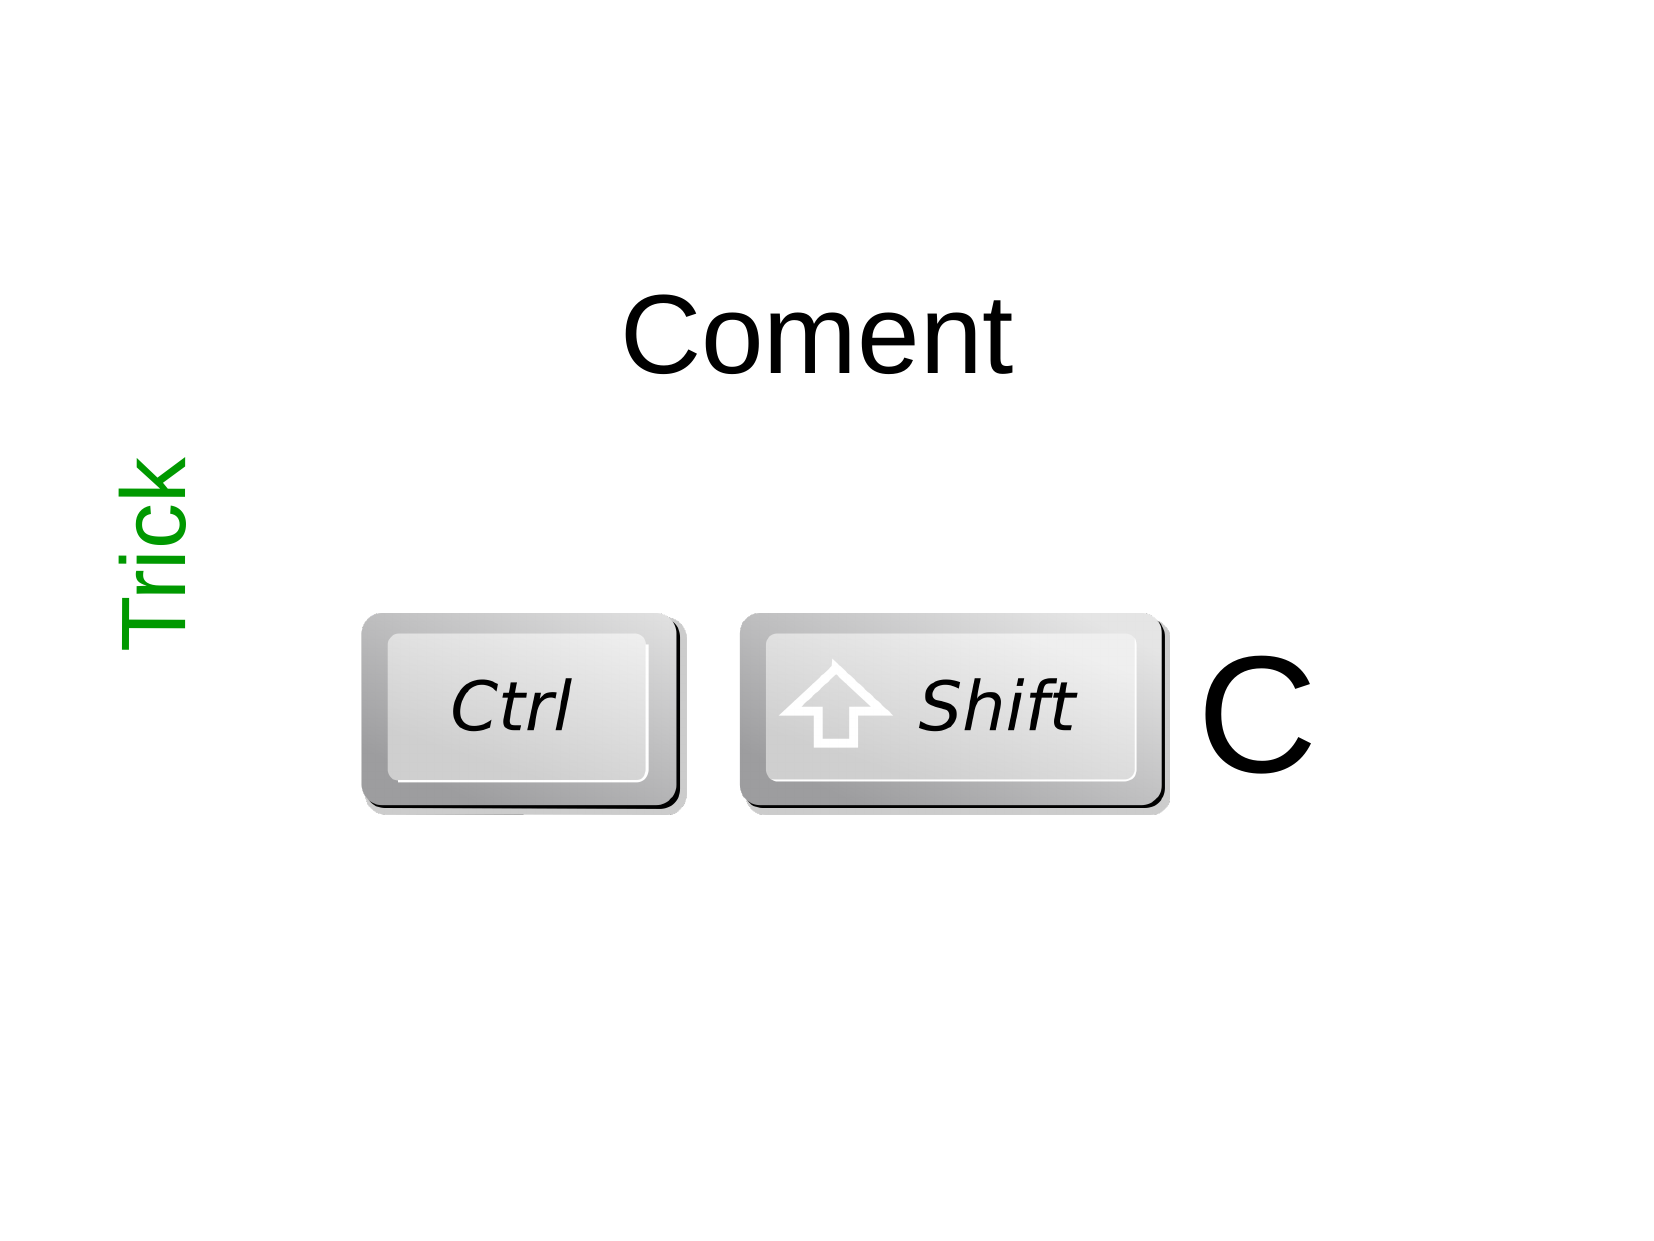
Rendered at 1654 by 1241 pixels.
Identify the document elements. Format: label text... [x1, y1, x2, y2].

picture [342, 613, 712, 815]
title Trick [48, 0, 260, 1241]
picture [716, 613, 1170, 815]
subtitle Coment C [94, 47, 1571, 1146]
